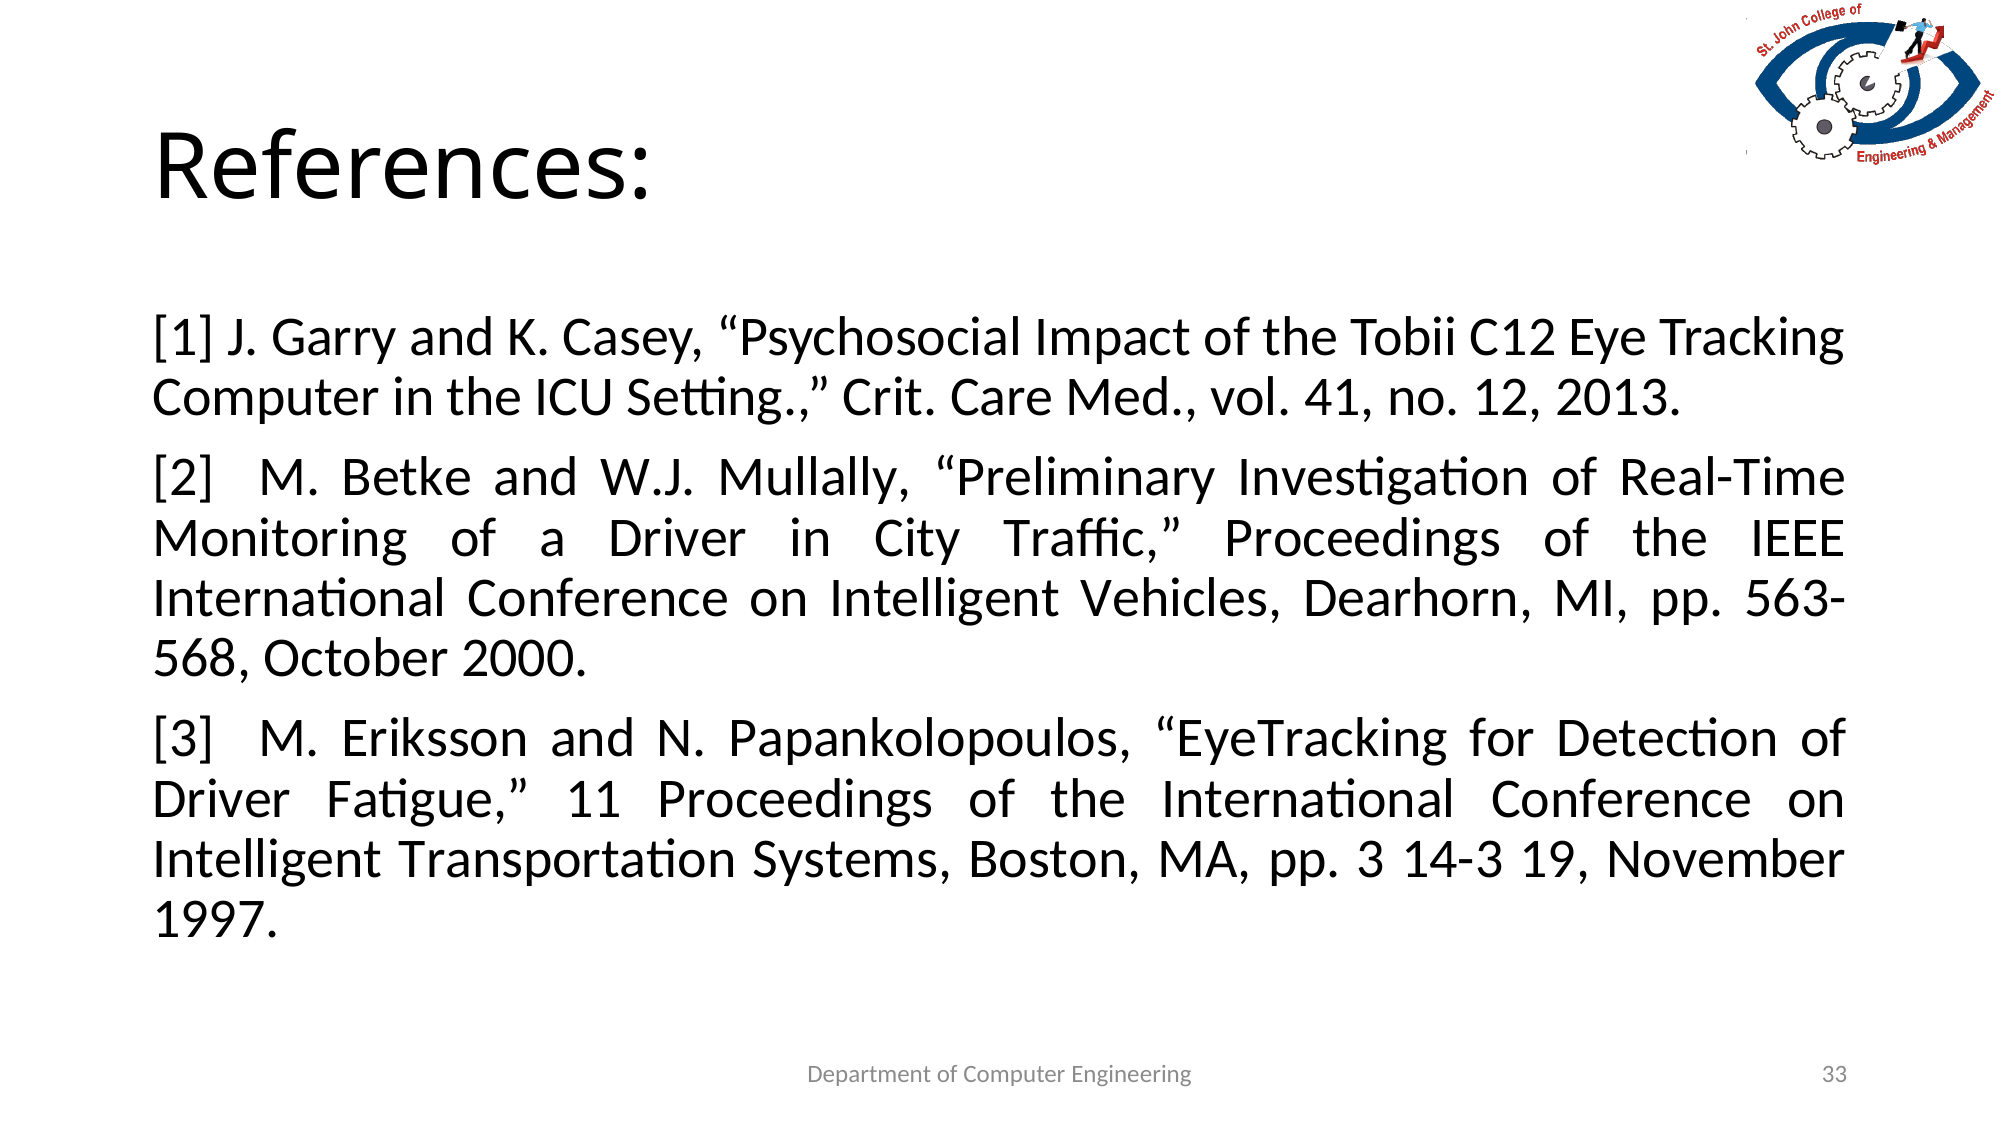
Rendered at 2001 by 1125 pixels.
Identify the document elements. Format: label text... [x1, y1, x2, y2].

list [1] J. Garry and K. Casey, “Psychosocial Impact of the Tobii C12 Eye Tracking Computer in the ICU Setting.,” Crit. Care Med., vol. 41, no. 12, 2013. [2] M. Betke and W.J. Mullally, “Preliminary Investigation of Real-Time Monitoring of a Driver in City Traffic,” Proceedings of the IEEE International Conference on Intelligent Vehicles, Dearhorn, MI, pp. 563-568, October 2000. [3] M. Eriksson and N. Papankolopoulos, “EyeTracking for Detection of Driver Fatigue,” 11 Proceedings of the International Conference on Intelligent Transportation Systems, Boston, MA, pp. 3 14-3 19, November 1997. [137, 299, 1863, 1014]
footer Department of Computer Engineering [662, 1042, 1338, 1103]
picture [1746, 0, 2000, 168]
slide_number 32 [1412, 1042, 1863, 1103]
title References: [137, 59, 1863, 278]
